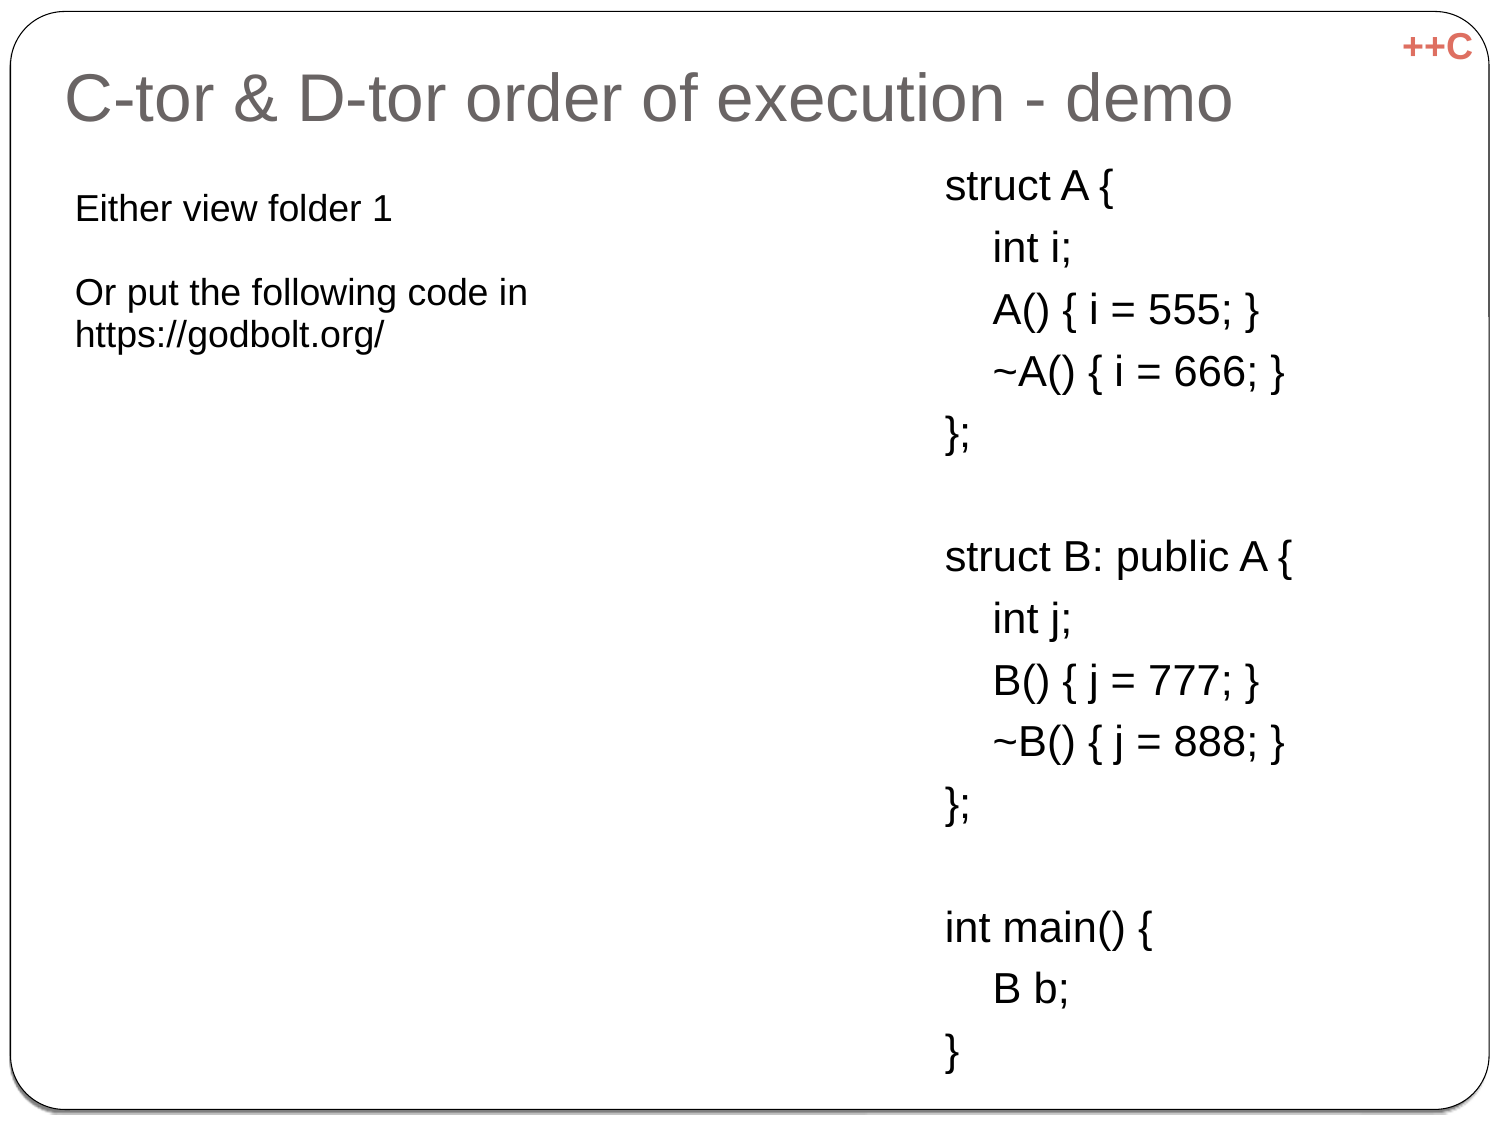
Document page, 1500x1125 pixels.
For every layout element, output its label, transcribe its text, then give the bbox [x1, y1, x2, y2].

list struct A { int i; A() { i = 555; } ~A() { i = 666; } }; struct B: public A { int j; B() { j = 777; } ~B() { j = 888; } }; int main() { B b; } [930, 149, 1450, 1088]
text_box Either view folder 1 Or put the following code in https://godbolt.org/ [60, 179, 751, 363]
title C-tor & D-tor order of execution - demo [50, 45, 1450, 150]
